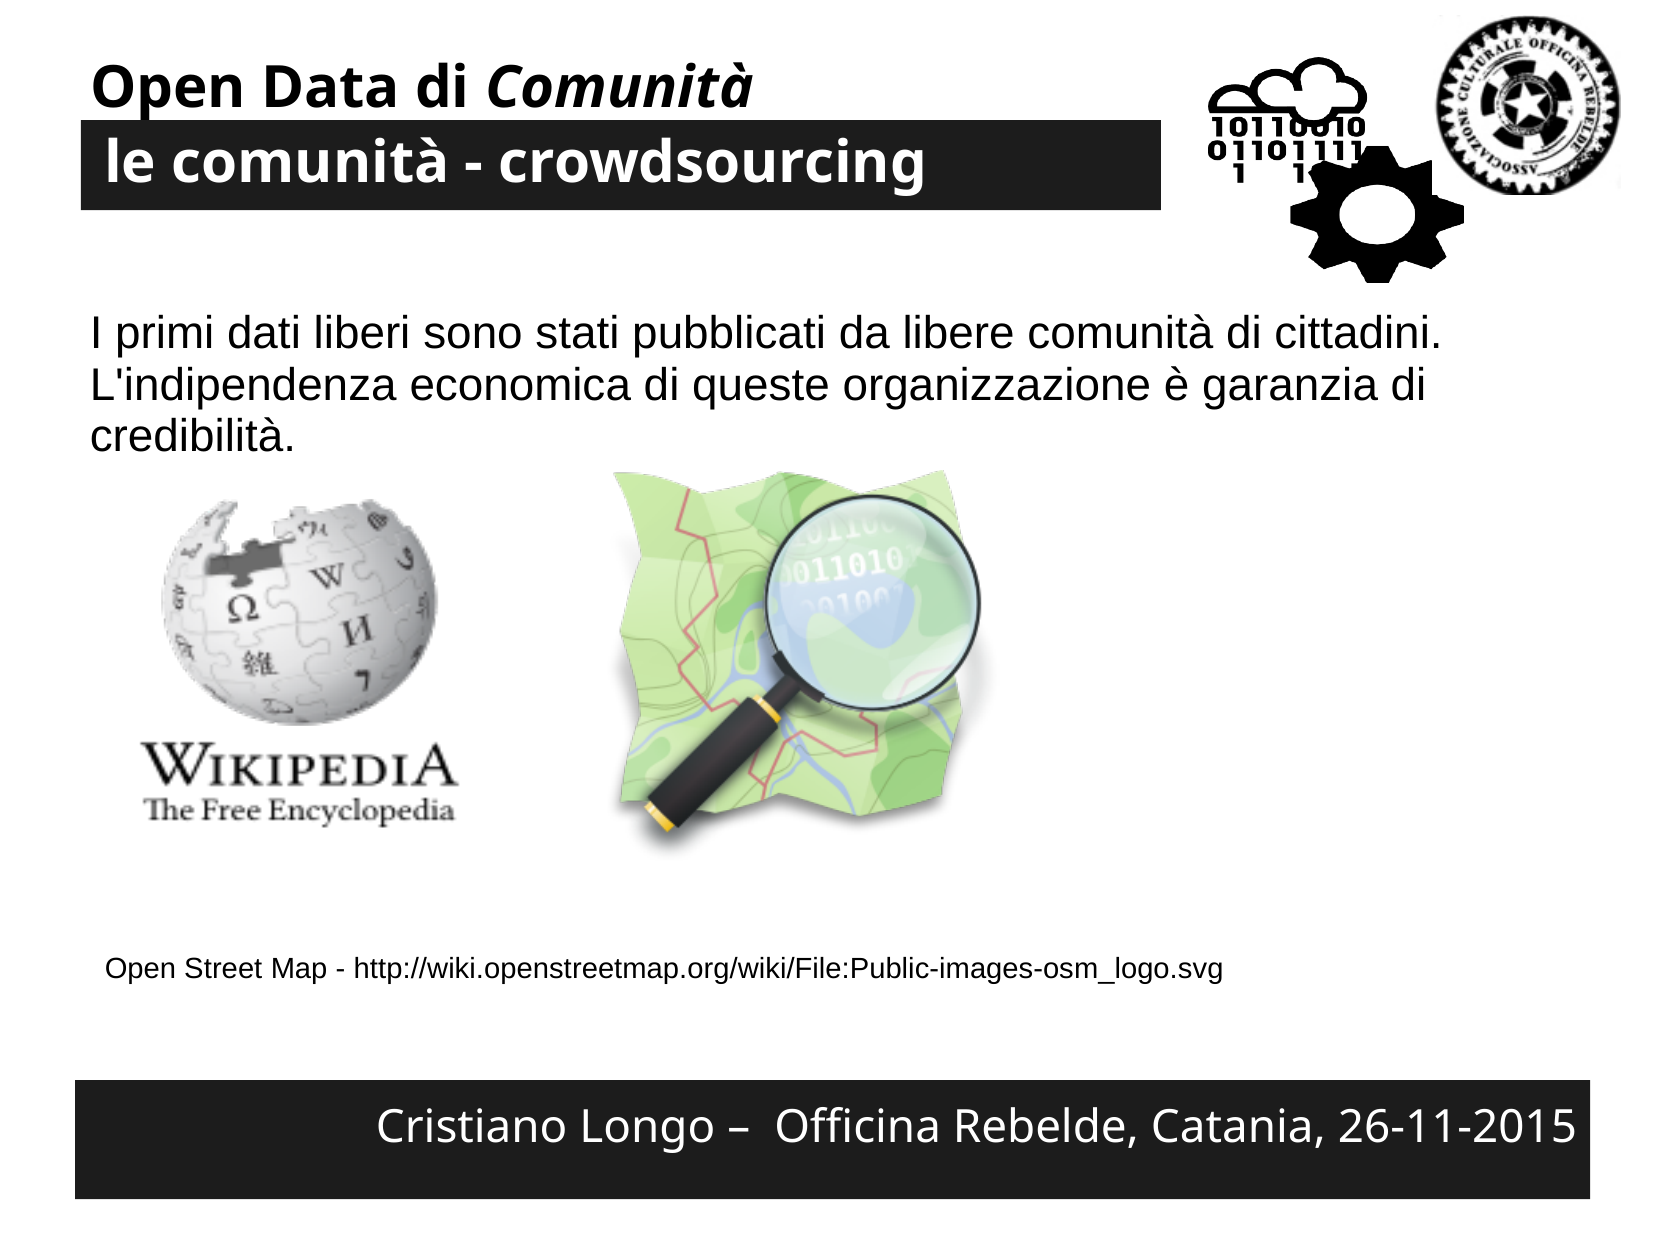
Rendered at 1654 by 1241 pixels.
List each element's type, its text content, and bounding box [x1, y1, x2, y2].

list le comunità - crowdsourcing [80, 120, 1161, 211]
list Cristiano Longo – Officina Rebelde, Catania, 26-11-2015 [75, 1080, 1591, 1200]
text_box I primi dati liberi sono stati pubblicati da libere comunità di cittadini. L'indipendenza economica di queste organizzazione è garanzia di credibilità. [75, 300, 1606, 469]
text_box Open Street Map - http://wiki.openstreetmap.org/wiki/File:Public-images-osm_logo.svg [90, 945, 1241, 993]
list Open Data di Comunità [75, 45, 1325, 166]
picture [600, 470, 1000, 871]
picture [1208, 15, 1621, 283]
picture [120, 464, 481, 841]
